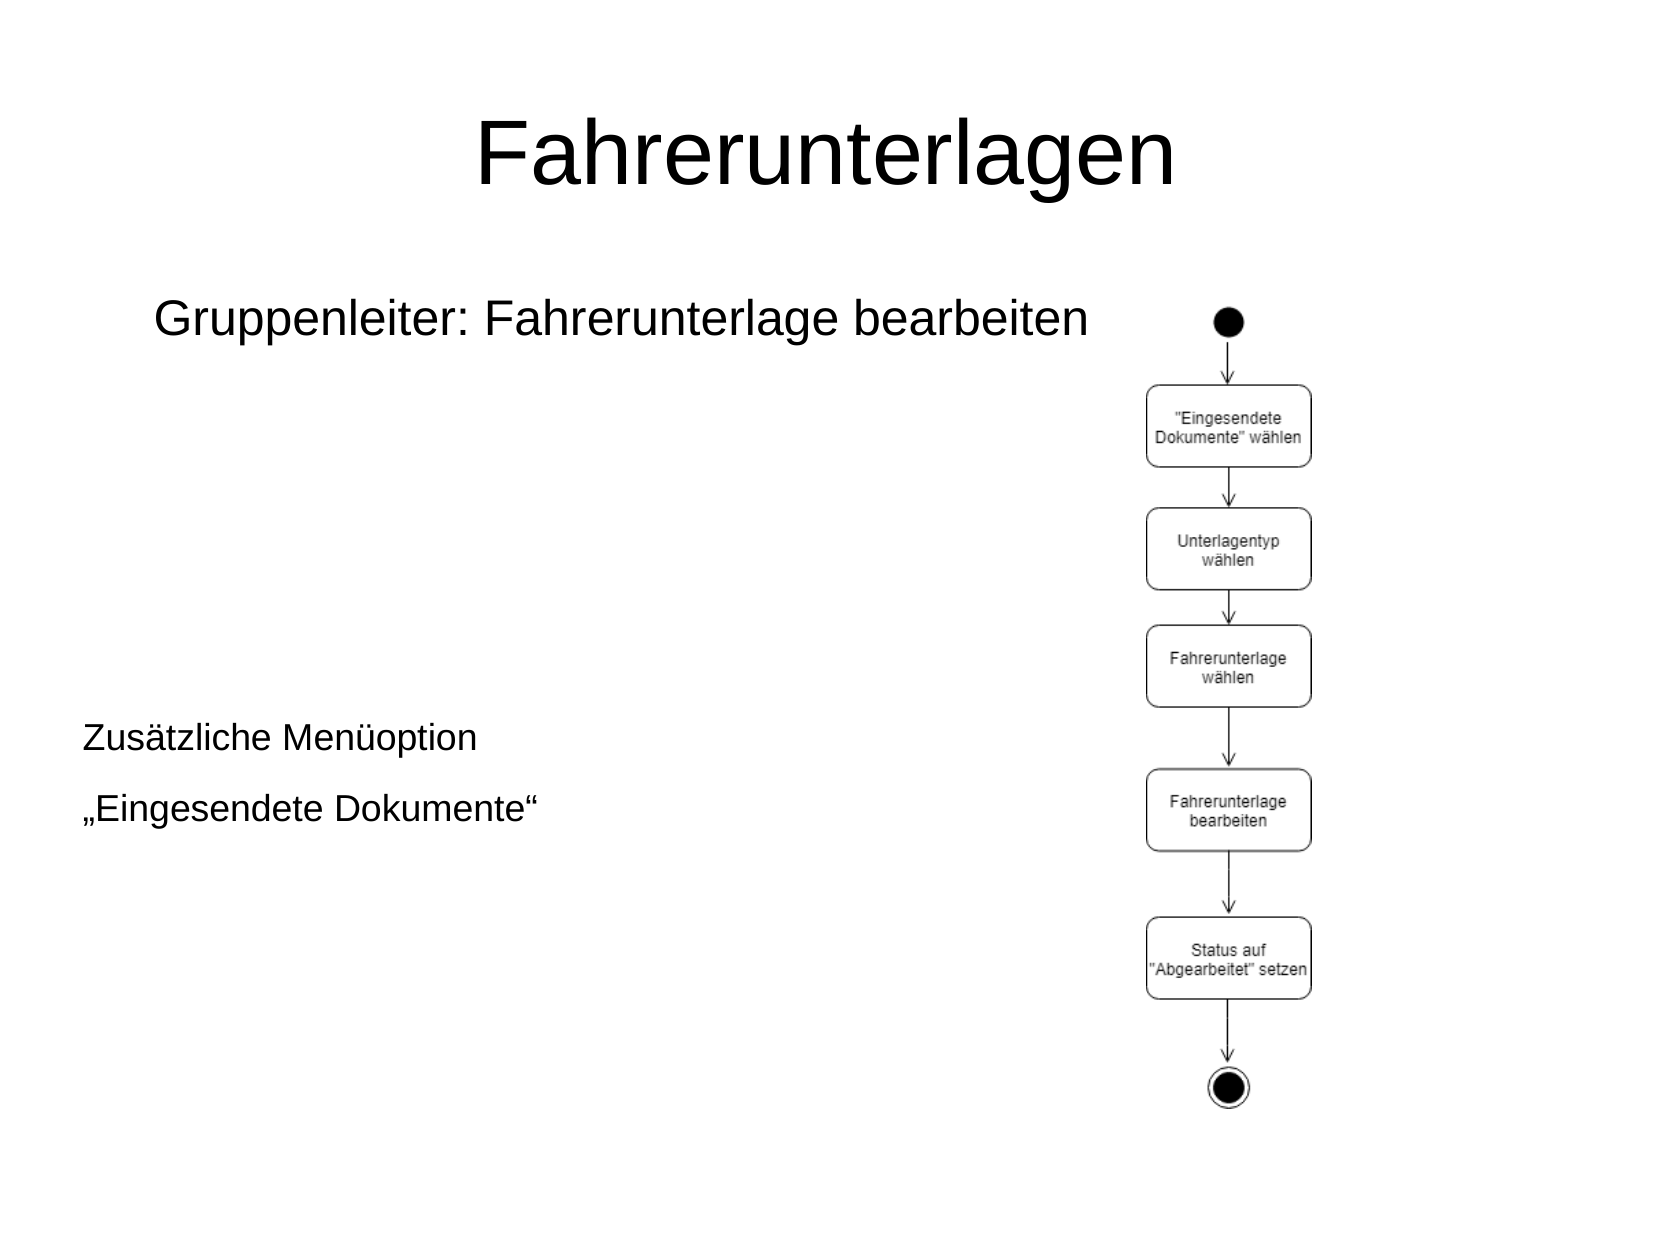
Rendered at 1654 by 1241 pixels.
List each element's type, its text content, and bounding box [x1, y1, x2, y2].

picture [1146, 300, 1312, 1109]
list Gruppenleiter: Fahrerunterlage bearbeiten Zusätzliche Menüoption „Eingesendete Dokumente“ [82, 290, 1571, 1109]
title Fahrerunterlagen [82, 49, 1571, 257]
